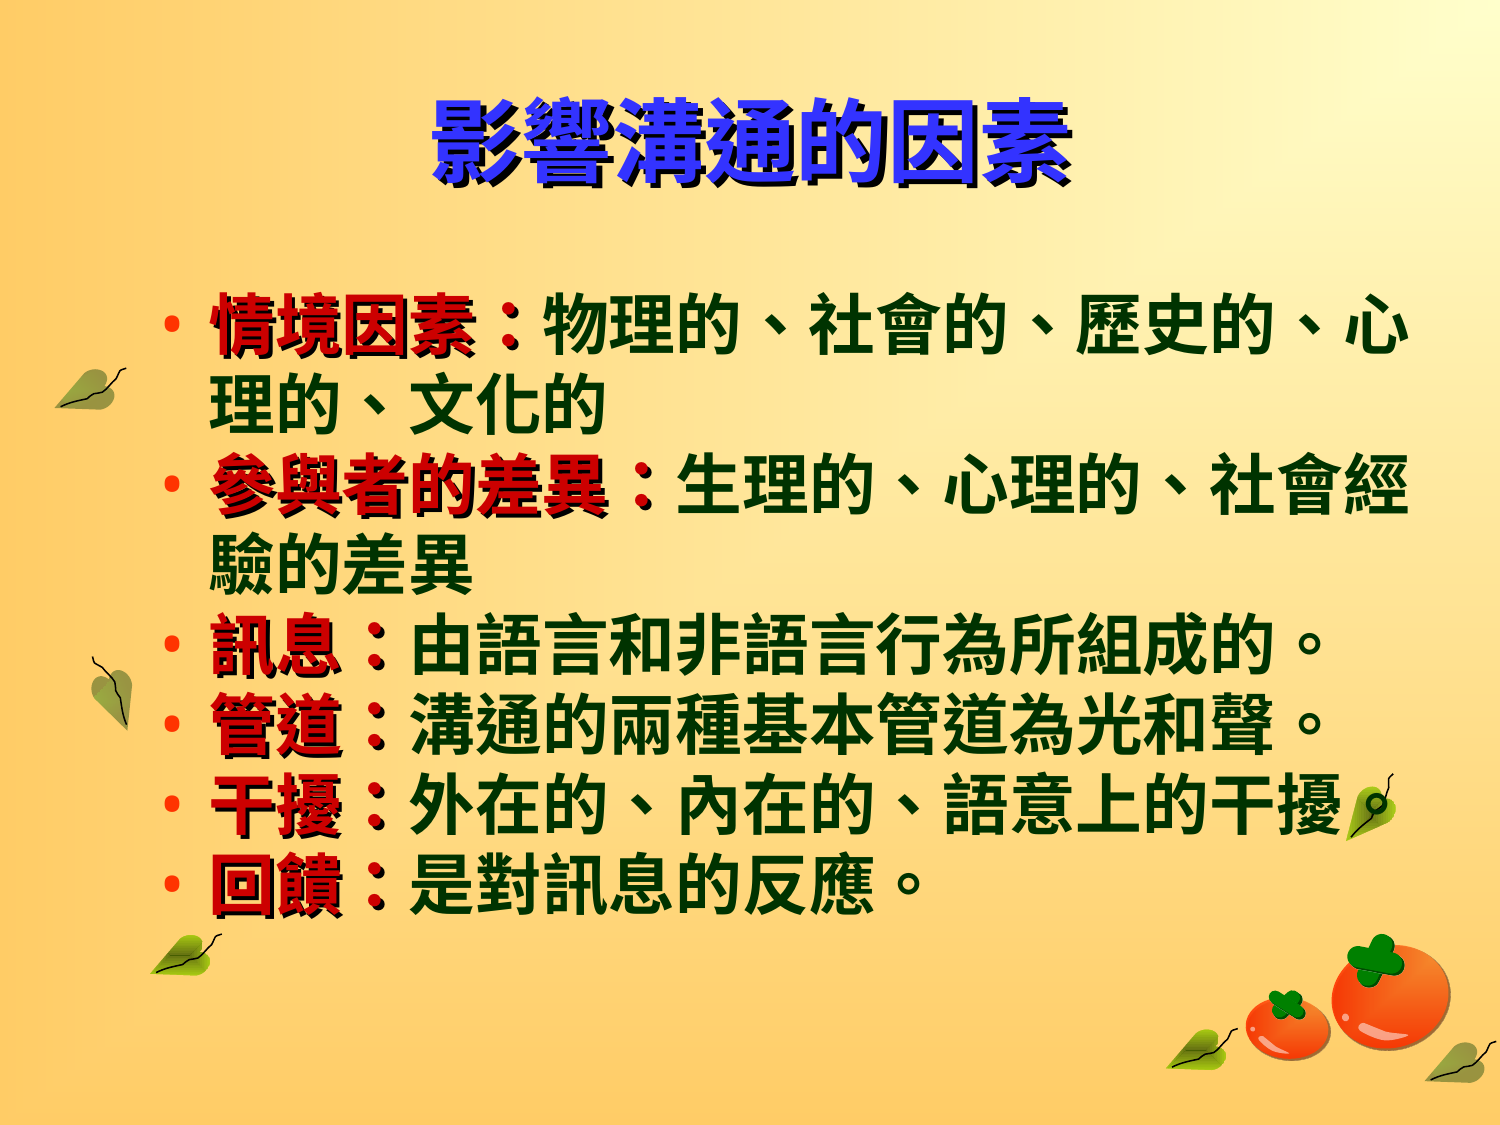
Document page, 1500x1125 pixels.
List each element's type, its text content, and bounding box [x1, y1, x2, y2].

list 情境因素：物理的、社會的、歷史的、心理的、文化的 參與者的差異：生理的、心理的、社會經驗的差異 訊息：由語言和非語言行為所組成的。 管道：溝通的兩種基本管道為光和聲。 干擾：外在的、內在的、語意上的干擾。 回饋：是對訊息的反應。 [137, 275, 1463, 1001]
title 影響溝通的因素 [75, 45, 1426, 233]
picture [0, 0, 1500, 1125]
